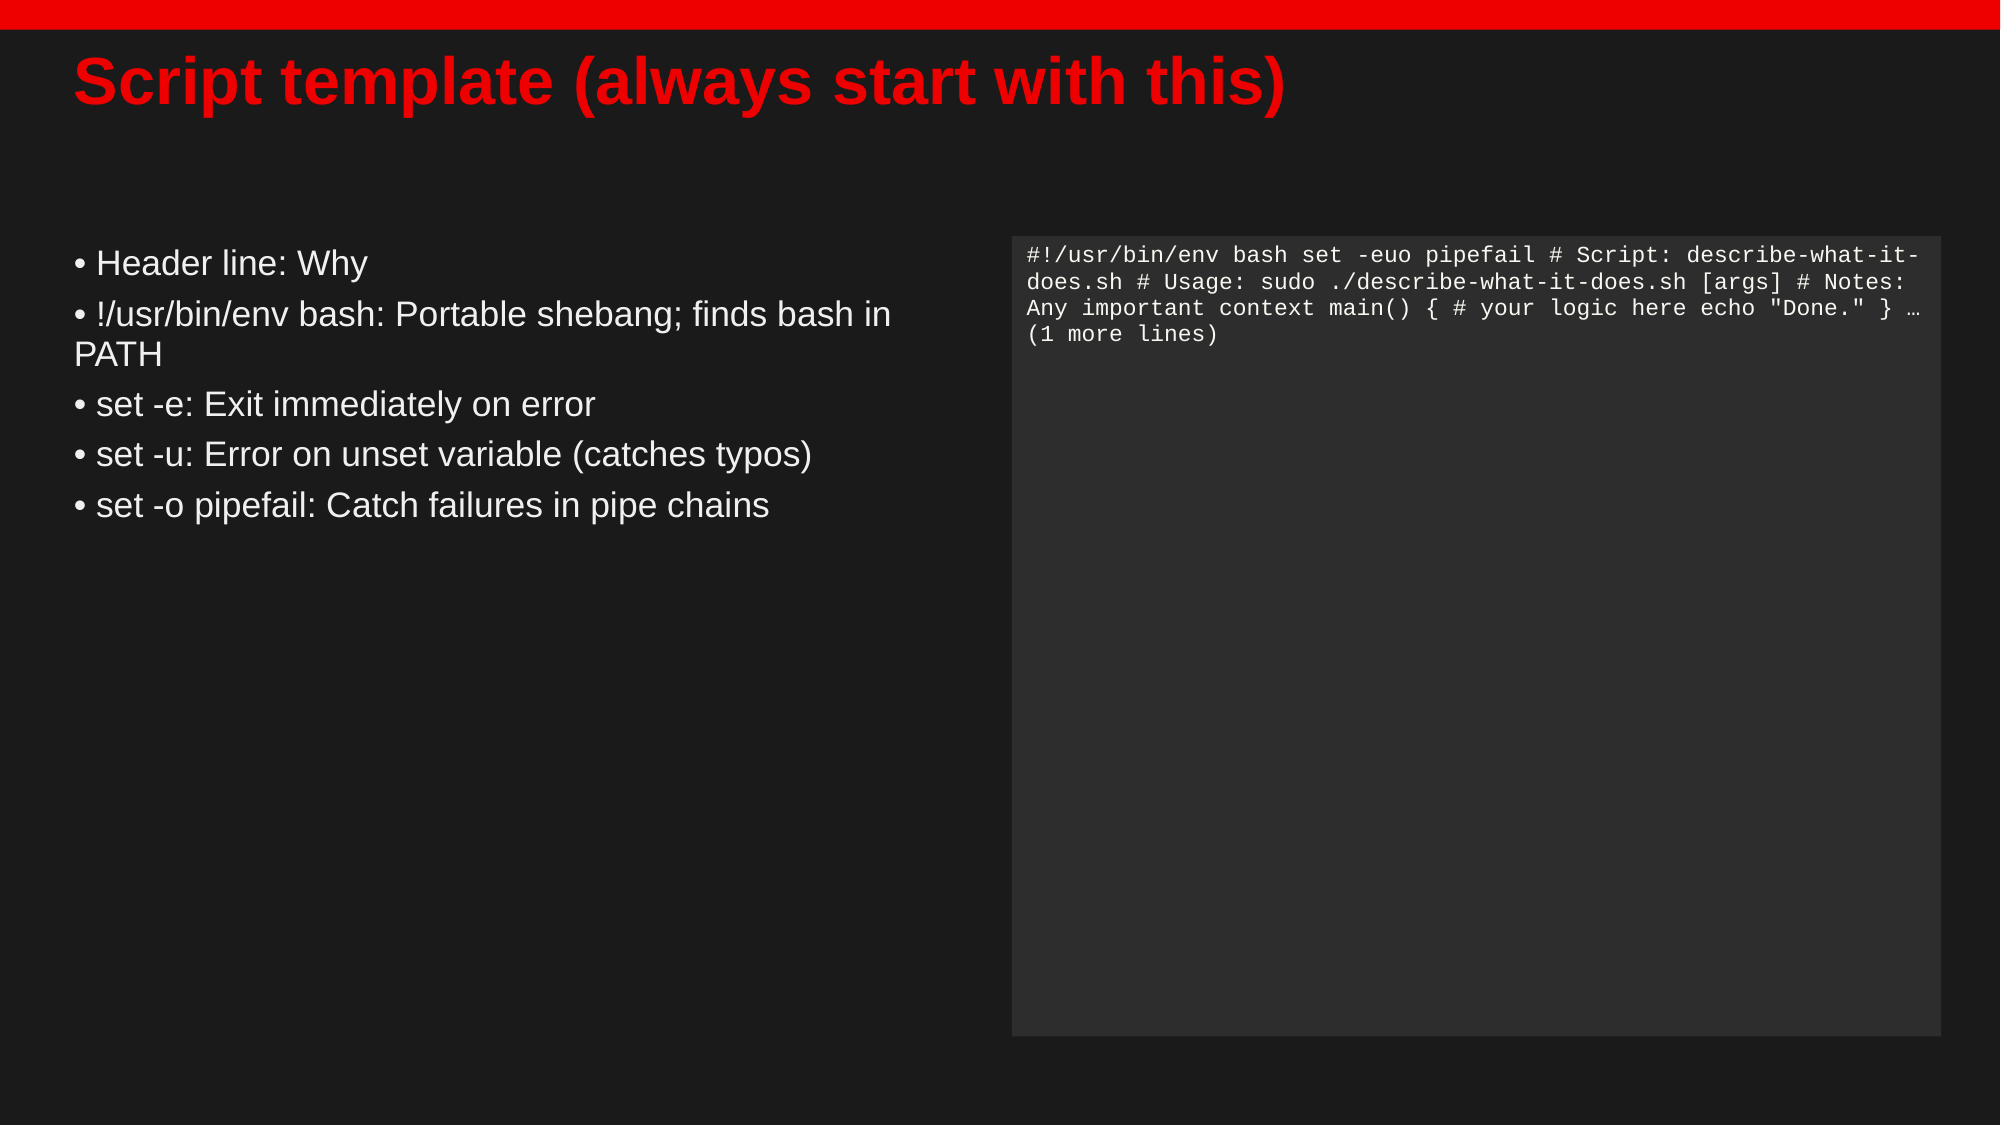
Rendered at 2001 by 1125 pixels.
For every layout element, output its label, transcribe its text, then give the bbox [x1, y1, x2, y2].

text_box • Header line: Why • !/usr/bin/env bash: Portable shebang; finds bash in PATH • set -e: Exit immediately on error • set -u: Error on unset variable (catches typos) • set -o pipefail: Catch failures in pipe chains [59, 236, 989, 1037]
text_box [0, 0, 2001, 30]
text_box Script template (always start with this) [59, 36, 1942, 208]
text_box #!/usr/bin/env bash set -euo pipefail # Script: describe-what-it-does.sh # Usage: sudo ./describe-what-it-does.sh [args] # Notes: Any important context main() { # your logic here echo "Done." } … (1 more lines) [1011, 236, 1942, 1037]
